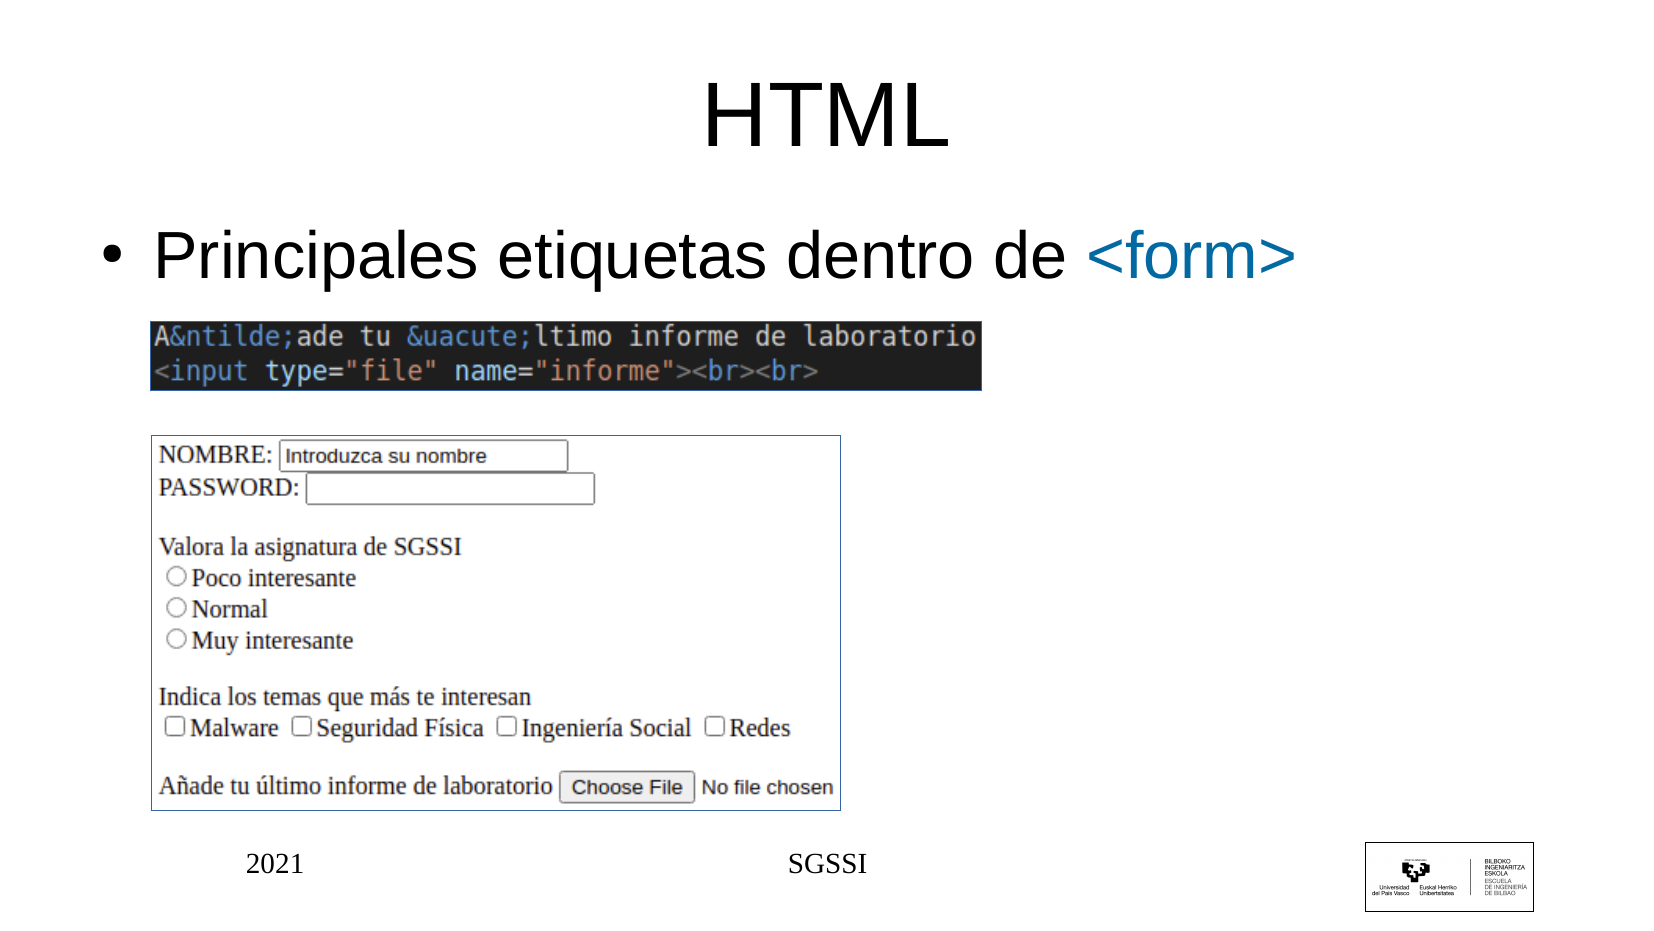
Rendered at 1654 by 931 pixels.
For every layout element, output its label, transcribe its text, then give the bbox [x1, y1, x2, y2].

title HTML [82, 37, 1571, 193]
picture [151, 435, 841, 811]
picture [1366, 843, 1533, 911]
list Principales etiquetas dentro de <form> [82, 217, 1456, 758]
picture [150, 321, 982, 391]
